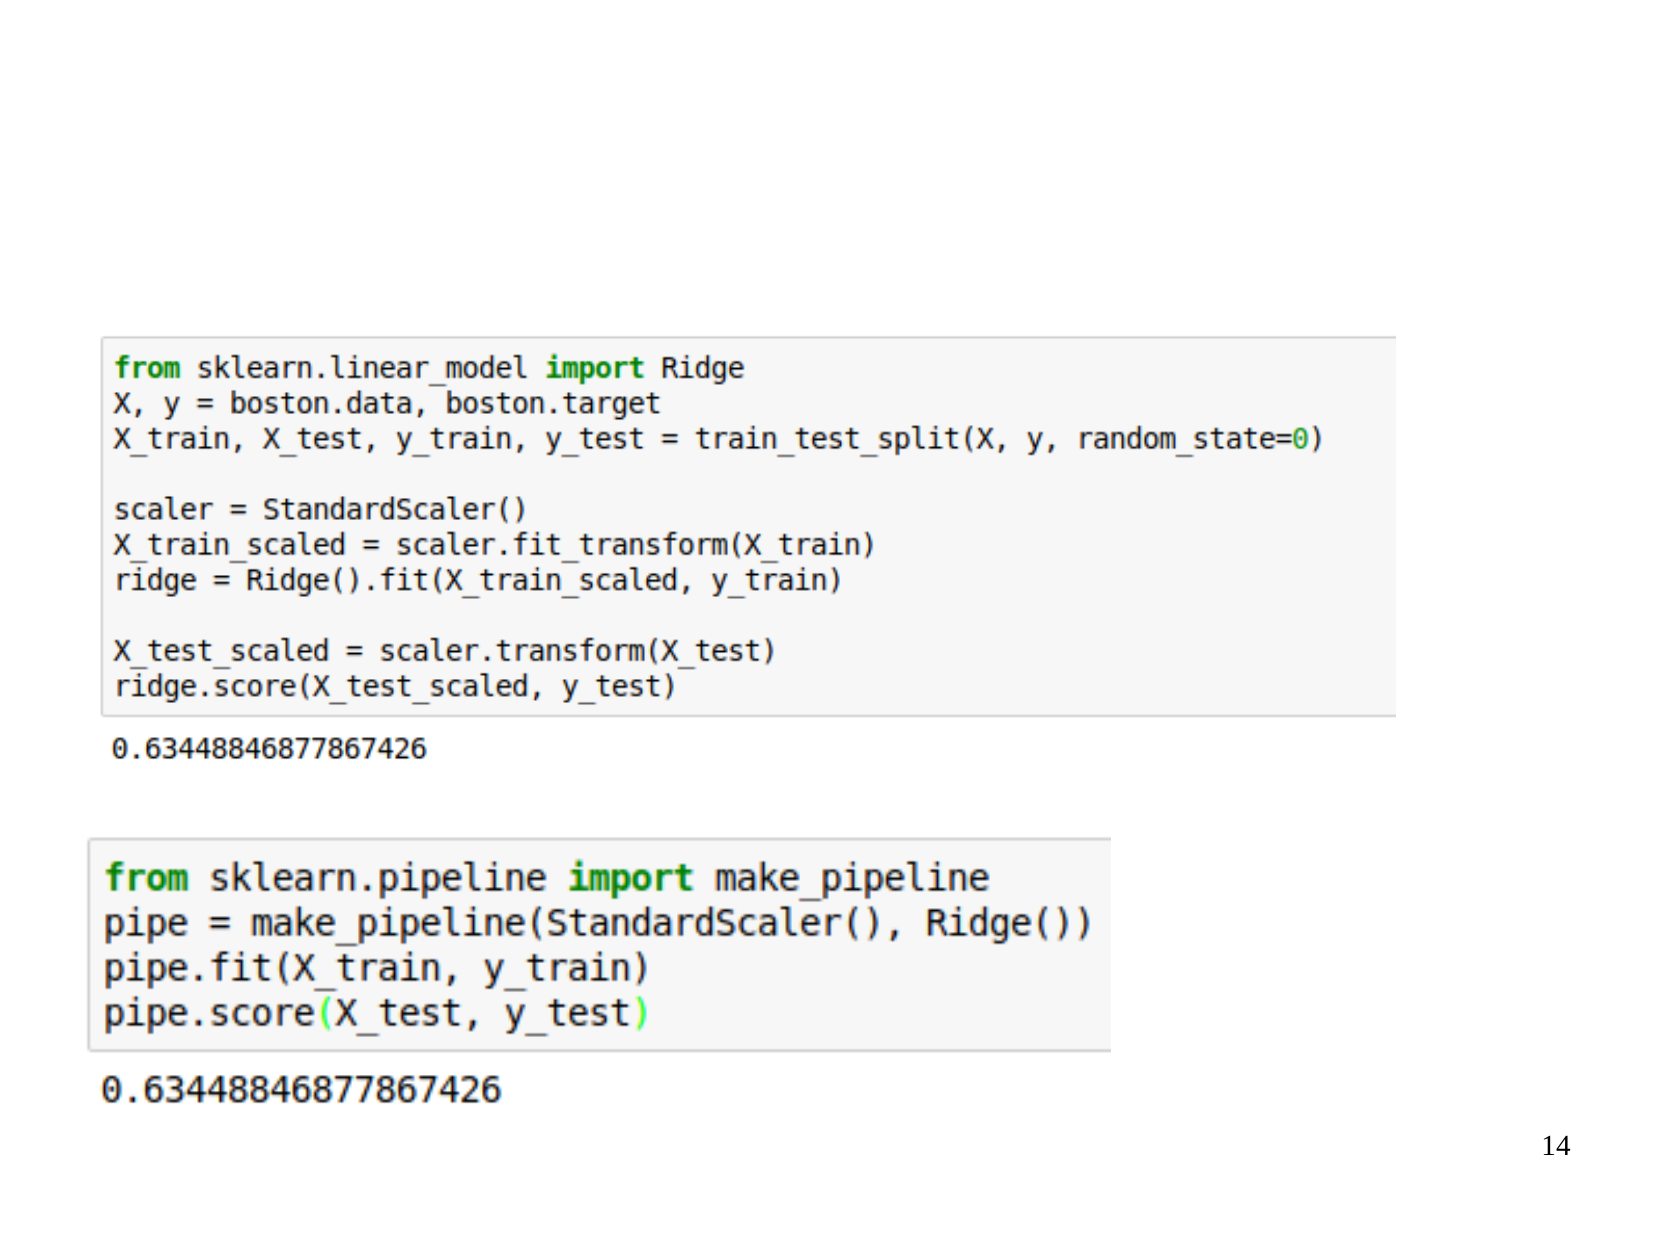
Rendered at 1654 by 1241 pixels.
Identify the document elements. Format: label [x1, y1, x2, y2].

picture [75, 820, 1111, 1127]
picture [91, 314, 1396, 782]
